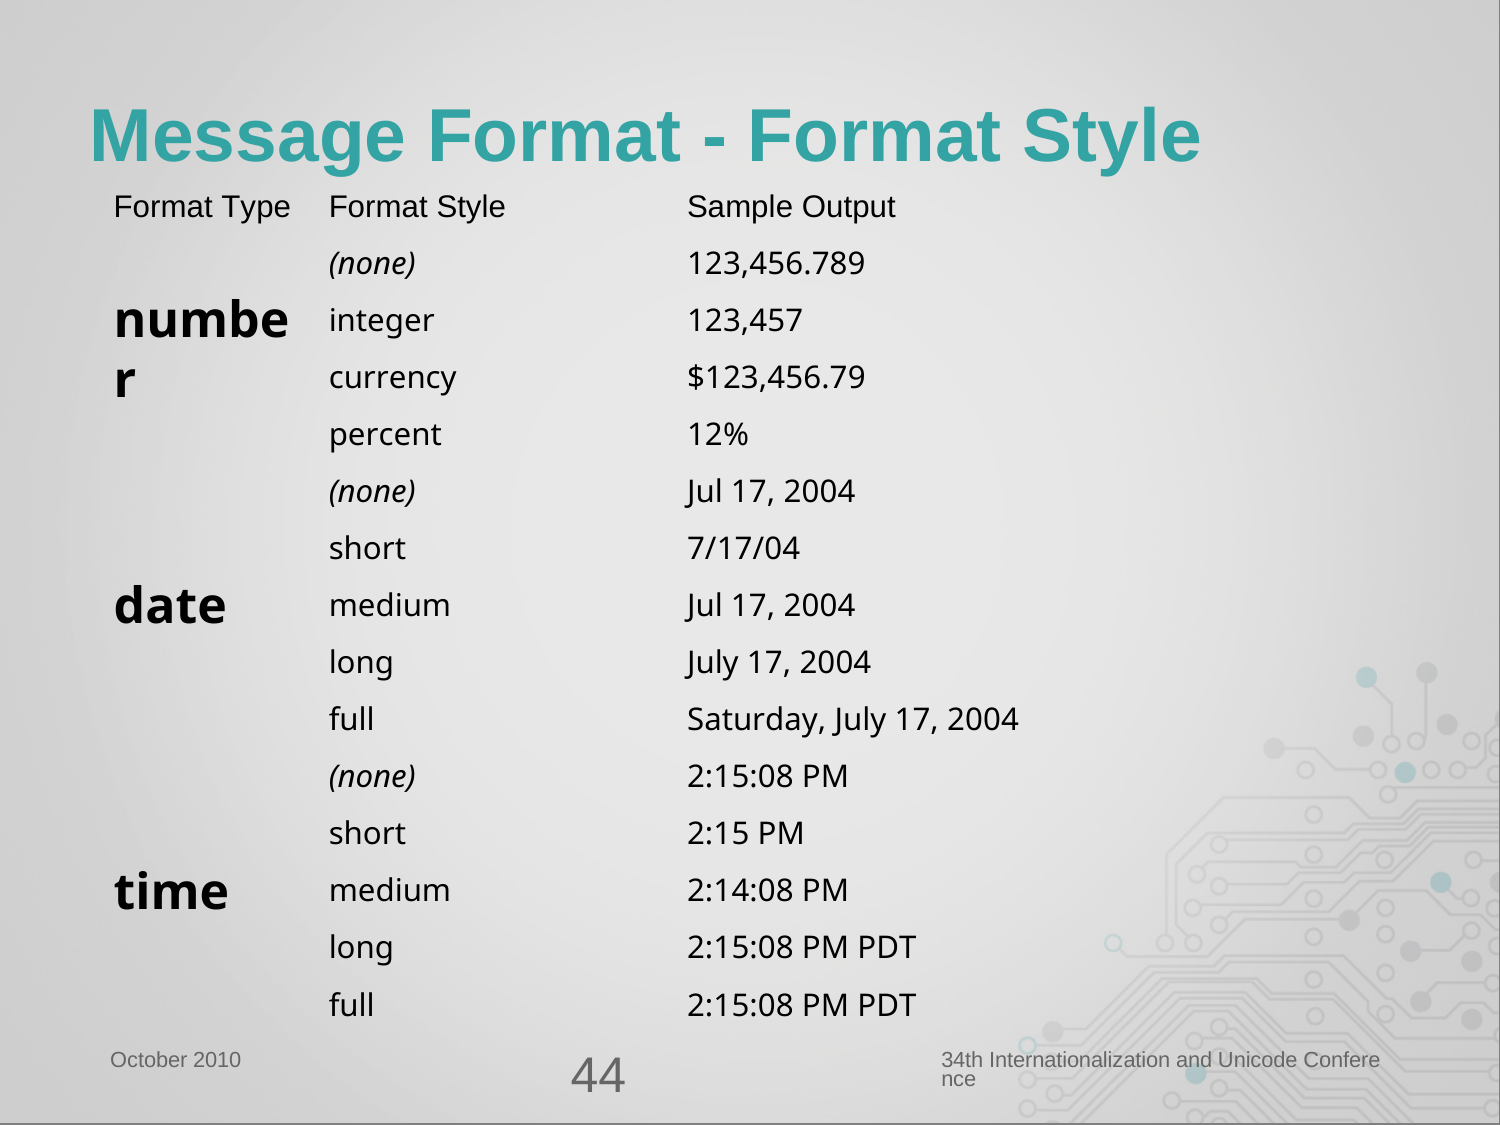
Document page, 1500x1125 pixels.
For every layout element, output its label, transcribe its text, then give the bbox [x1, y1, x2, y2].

title Message Format - Format Style [75, 74, 1426, 188]
table_cell Jul 17, 2004 [672, 461, 1339, 518]
table_cell July 17, 2004 [672, 632, 1339, 689]
picture [0, 0, 1499, 1123]
table_cell 2:15:08 PM [672, 746, 1339, 804]
table_cell $123,456.79 [672, 347, 1339, 404]
table_cell currency [314, 347, 672, 404]
table_cell 2:14:08 PM [672, 861, 1339, 918]
table_cell short [314, 804, 672, 861]
table_cell (none) [314, 233, 672, 290]
table_cell 123,456.789 [672, 233, 1339, 290]
table_cell date [99, 461, 314, 746]
table_cell 2:15:08 PM PDT [672, 975, 1339, 1032]
table_cell 123,457 [672, 290, 1339, 347]
table_cell full [314, 689, 672, 746]
table_cell integer [314, 290, 672, 347]
table_cell short [314, 518, 672, 575]
table_cell percent [314, 404, 672, 461]
table_cell (none) [314, 746, 672, 804]
table_cell 2:15:08 PM PDT [672, 918, 1339, 975]
table_header Format Type [99, 176, 314, 233]
table_cell long [314, 632, 672, 689]
table_cell Jul 17, 2004 [672, 575, 1339, 632]
table_cell number [99, 233, 314, 461]
table_cell (none) [314, 461, 672, 518]
table_cell 2:15 PM [672, 804, 1339, 861]
table_cell full [314, 975, 672, 1032]
table_cell medium [314, 575, 672, 632]
table_header Sample Output [672, 176, 1339, 233]
table_cell medium [314, 861, 672, 918]
table_cell time [99, 746, 314, 1032]
table_cell 12% [672, 404, 1339, 461]
table_cell long [314, 918, 672, 975]
table_cell Saturday, July 17, 2004 [672, 689, 1339, 746]
table_cell 7/17/04 [672, 518, 1339, 575]
table_header Format Style [314, 176, 672, 233]
